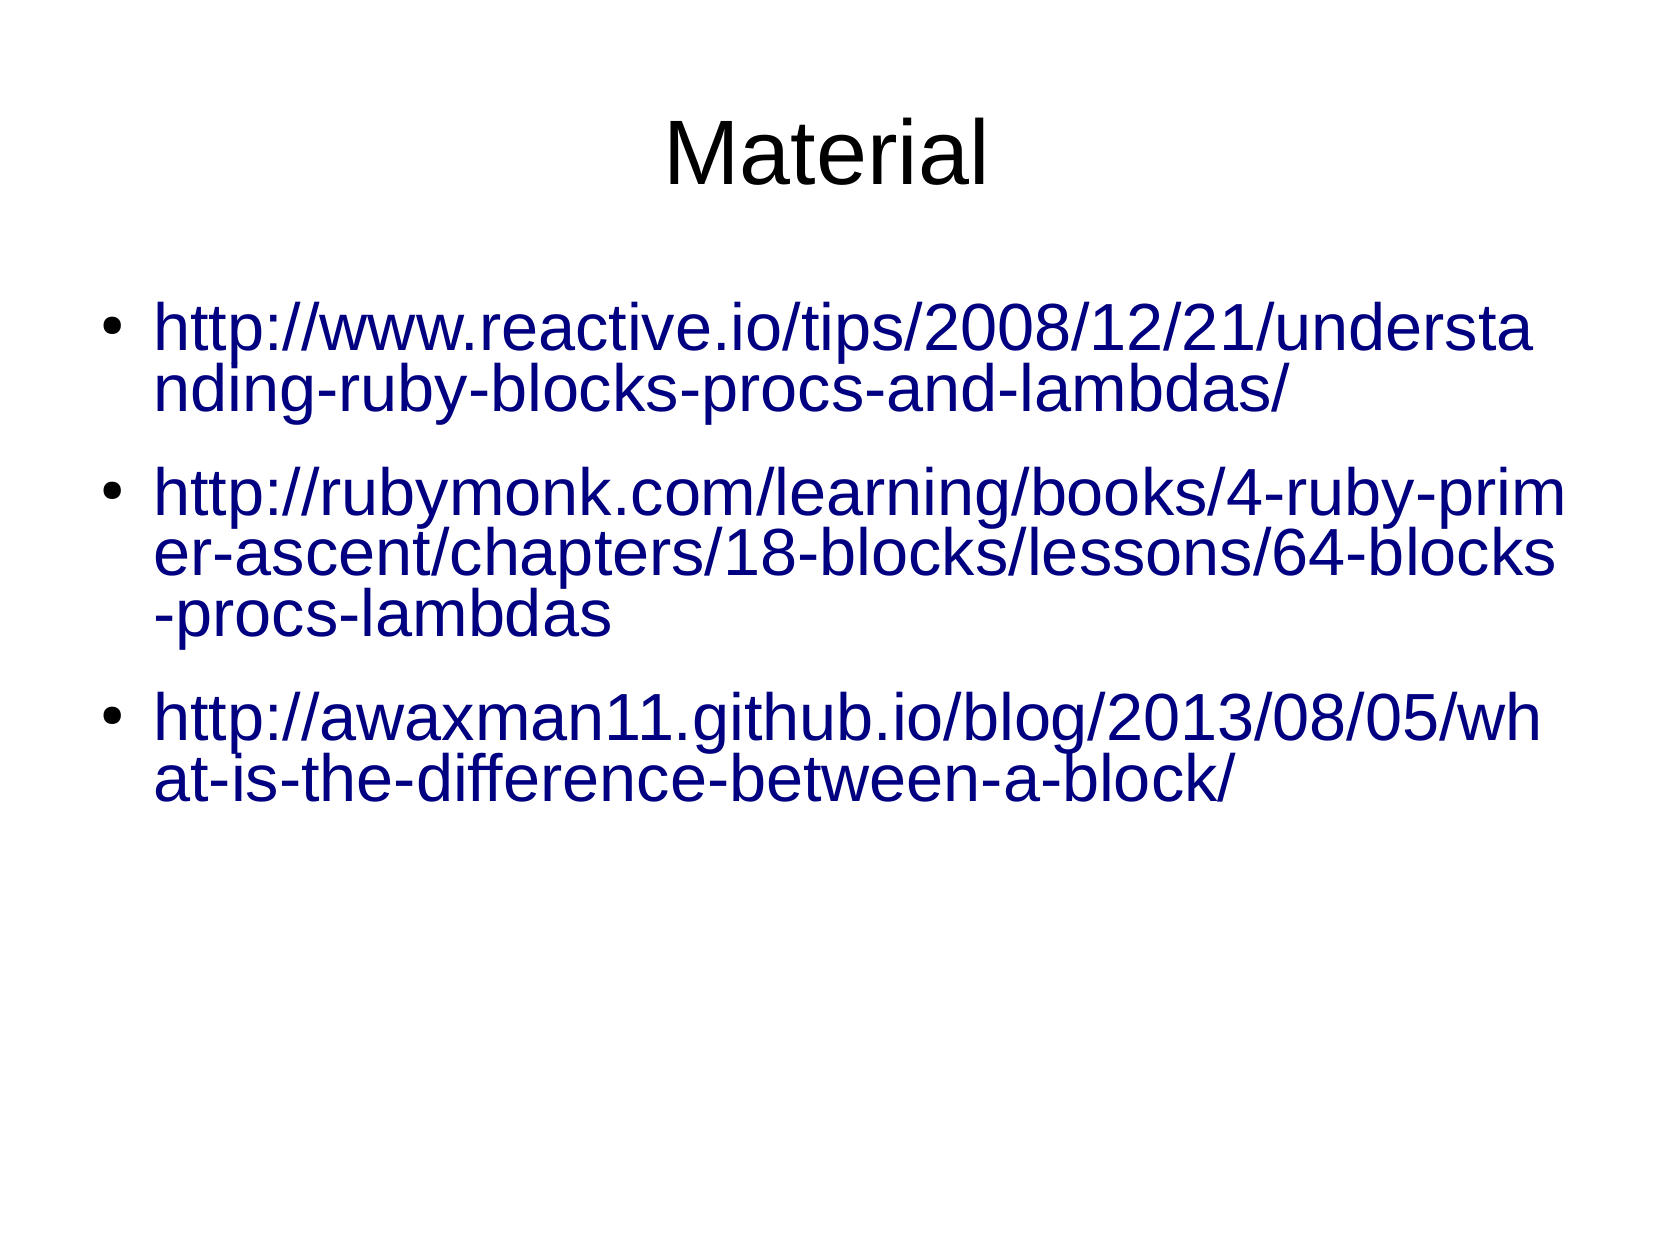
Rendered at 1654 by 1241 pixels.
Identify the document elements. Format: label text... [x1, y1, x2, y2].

title Material [82, 49, 1571, 257]
list http://www.reactive.io/tips/2008/12/21/understanding-ruby-blocks-procs-and-lambdas/ http://rubymonk.com/learning/books/4-ruby-primer-ascent/chapters/18-blocks/lessons/64-blocks-procs-lambdas http://awaxman11.github.io/blog/2013/08/05/what-is-the-difference-between-a-block/ [82, 290, 1571, 1010]
